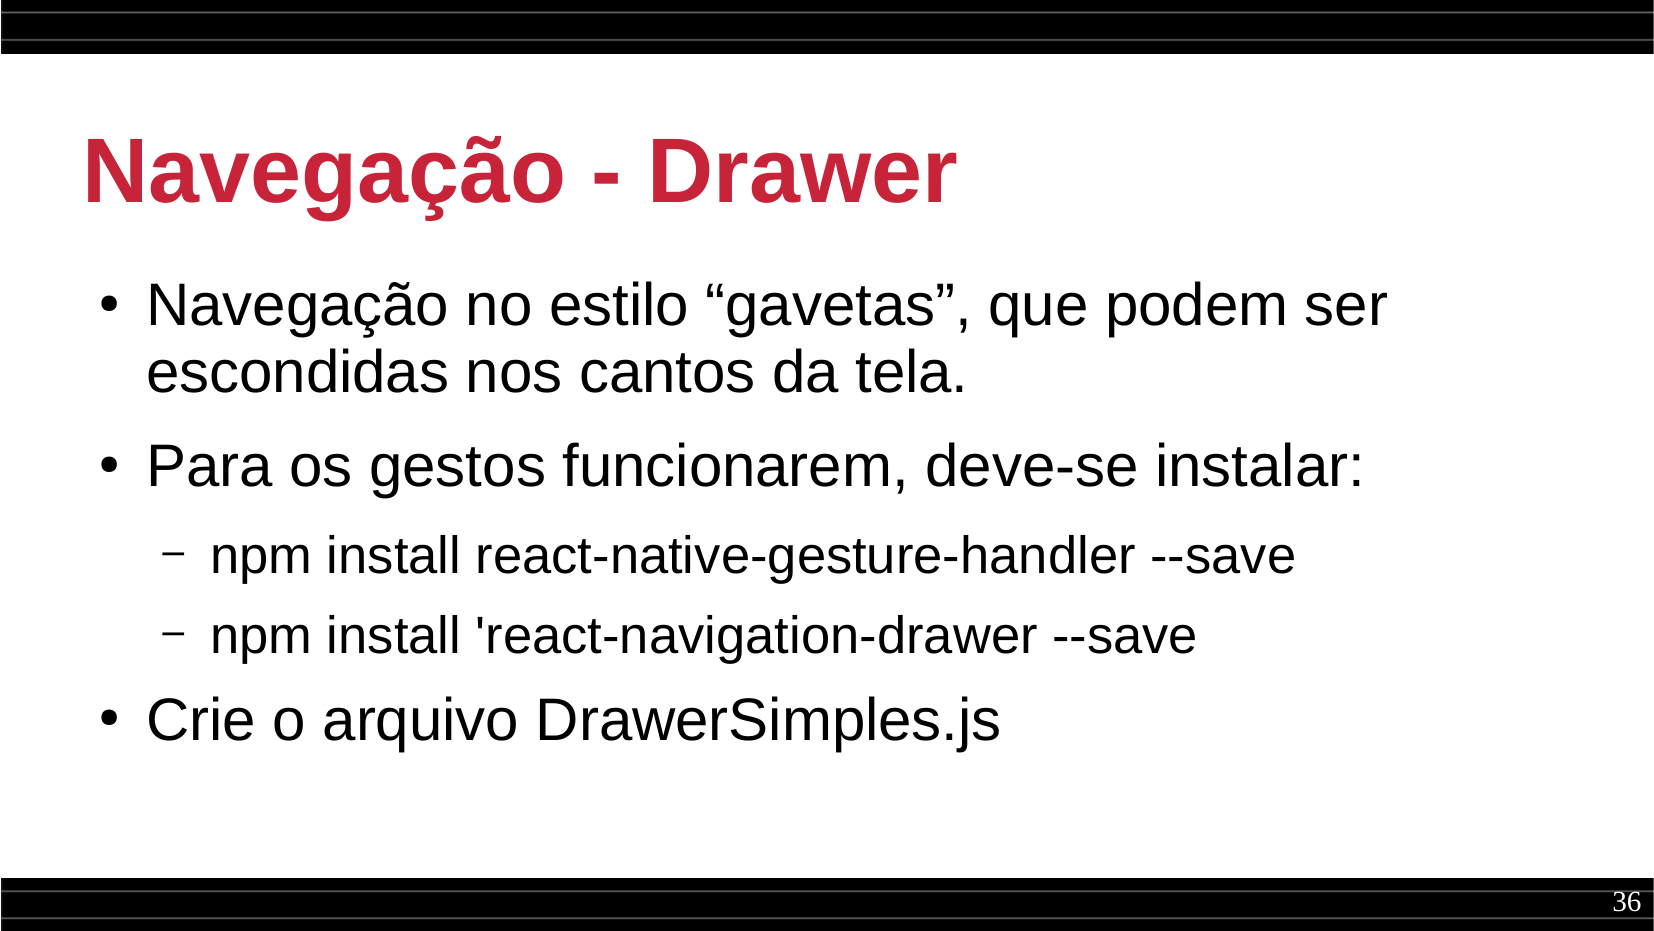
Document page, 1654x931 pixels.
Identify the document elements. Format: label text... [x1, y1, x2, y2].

list Navegação no estilo “gavetas”, que podem ser escondidas nos cantos da tela. Para os gestos funcionarem, deve-se instalar: npm install react-native-gesture-handler --save npm install 'react-navigation-drawer --save Crie o arquivo DrawerSimples.js [82, 271, 1571, 758]
picture [1, 878, 1654, 931]
picture [1, 0, 1654, 54]
title Navegação - Drawer [82, 92, 1571, 249]
